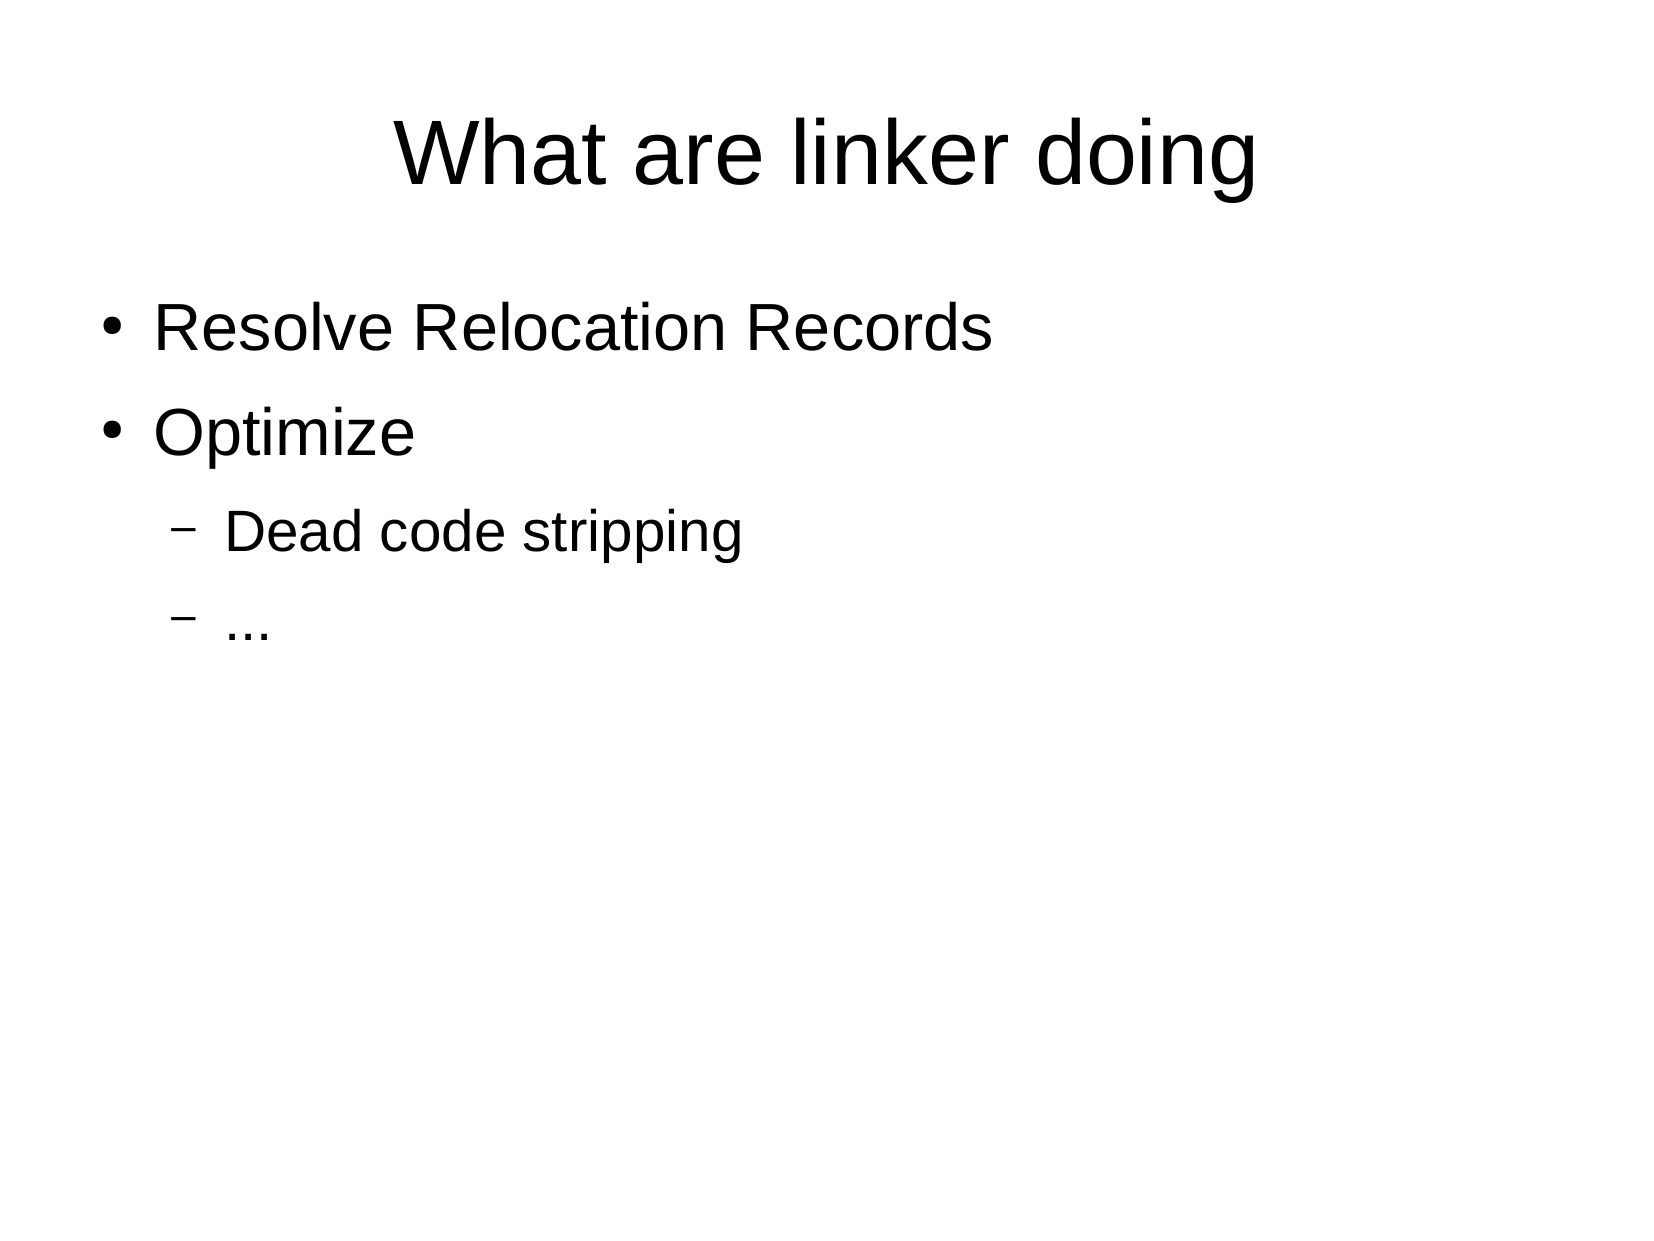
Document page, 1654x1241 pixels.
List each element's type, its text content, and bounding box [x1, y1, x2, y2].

title What are linker doing [82, 49, 1571, 257]
list Resolve Relocation Records Optimize Dead code stripping ... [82, 290, 1538, 1010]
